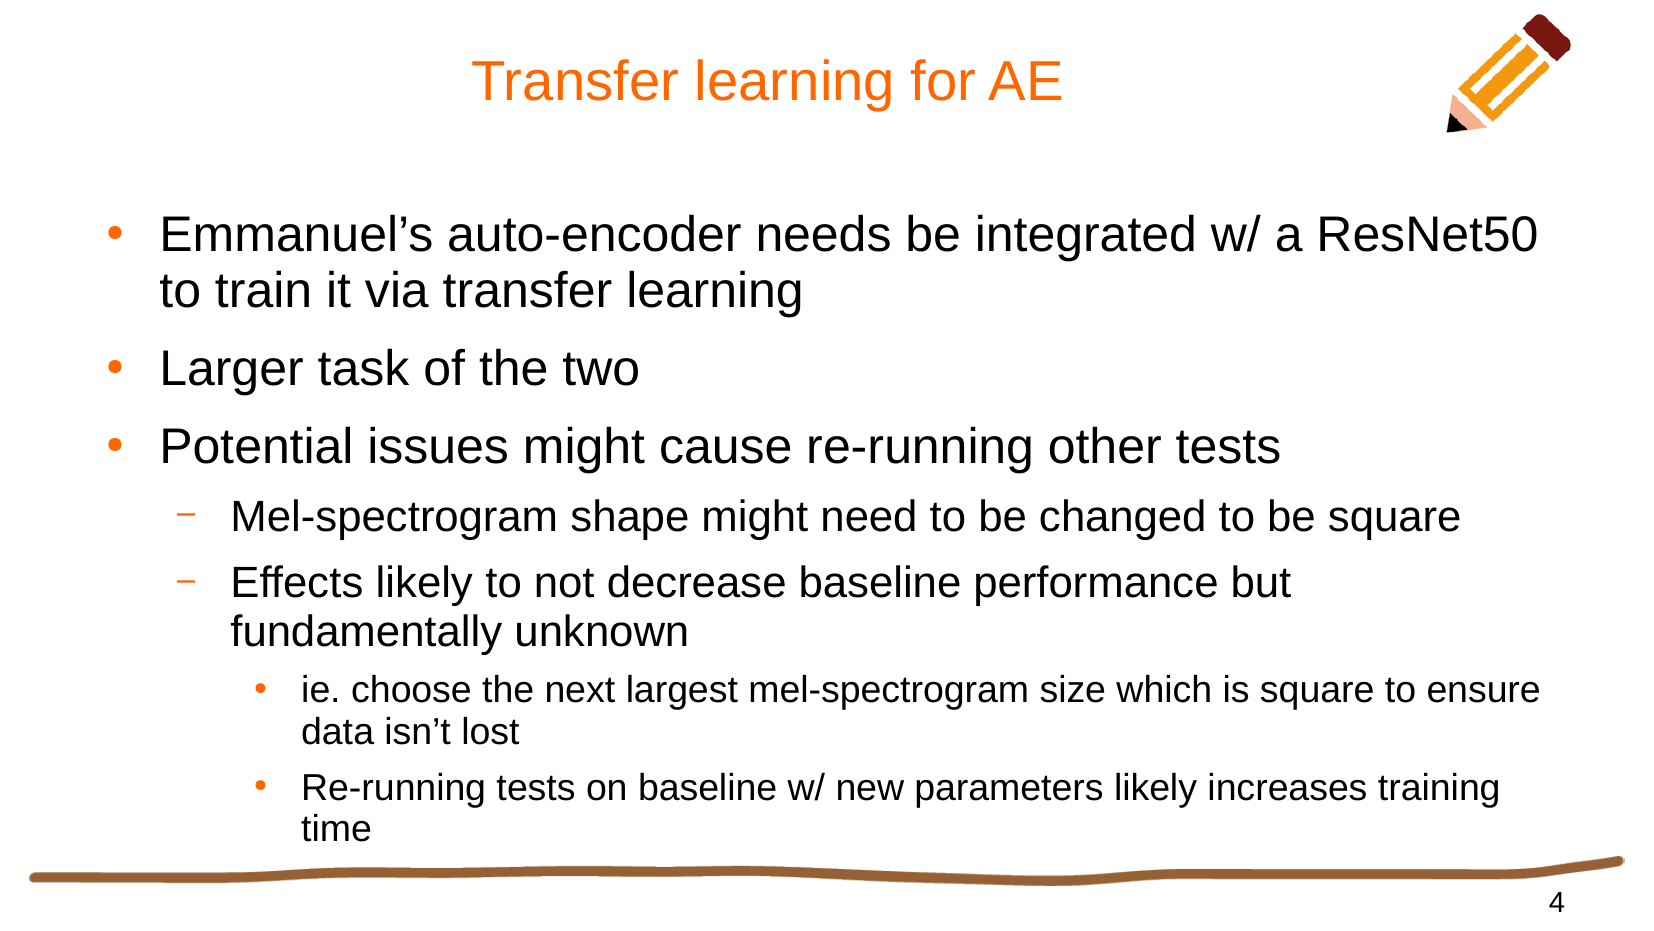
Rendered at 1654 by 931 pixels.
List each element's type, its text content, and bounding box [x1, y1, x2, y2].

list Emmanuel’s auto-encoder needs be integrated w/ a ResNet50 to train it via transfer learning Larger task of the two Potential issues might cause re-running other tests Mel-spectrogram shape might need to be changed to be square Effects likely to not decrease baseline performance but fundamentally unknown ie. choose the next largest mel-spectrogram size which is square to ensure data isn’t lost Re-running tests on baseline w/ new parameters likely increases training time [88, 206, 1565, 857]
title Transfer learning for AE [88, 29, 1447, 133]
picture [29, 856, 1625, 886]
picture [1446, 14, 1571, 133]
